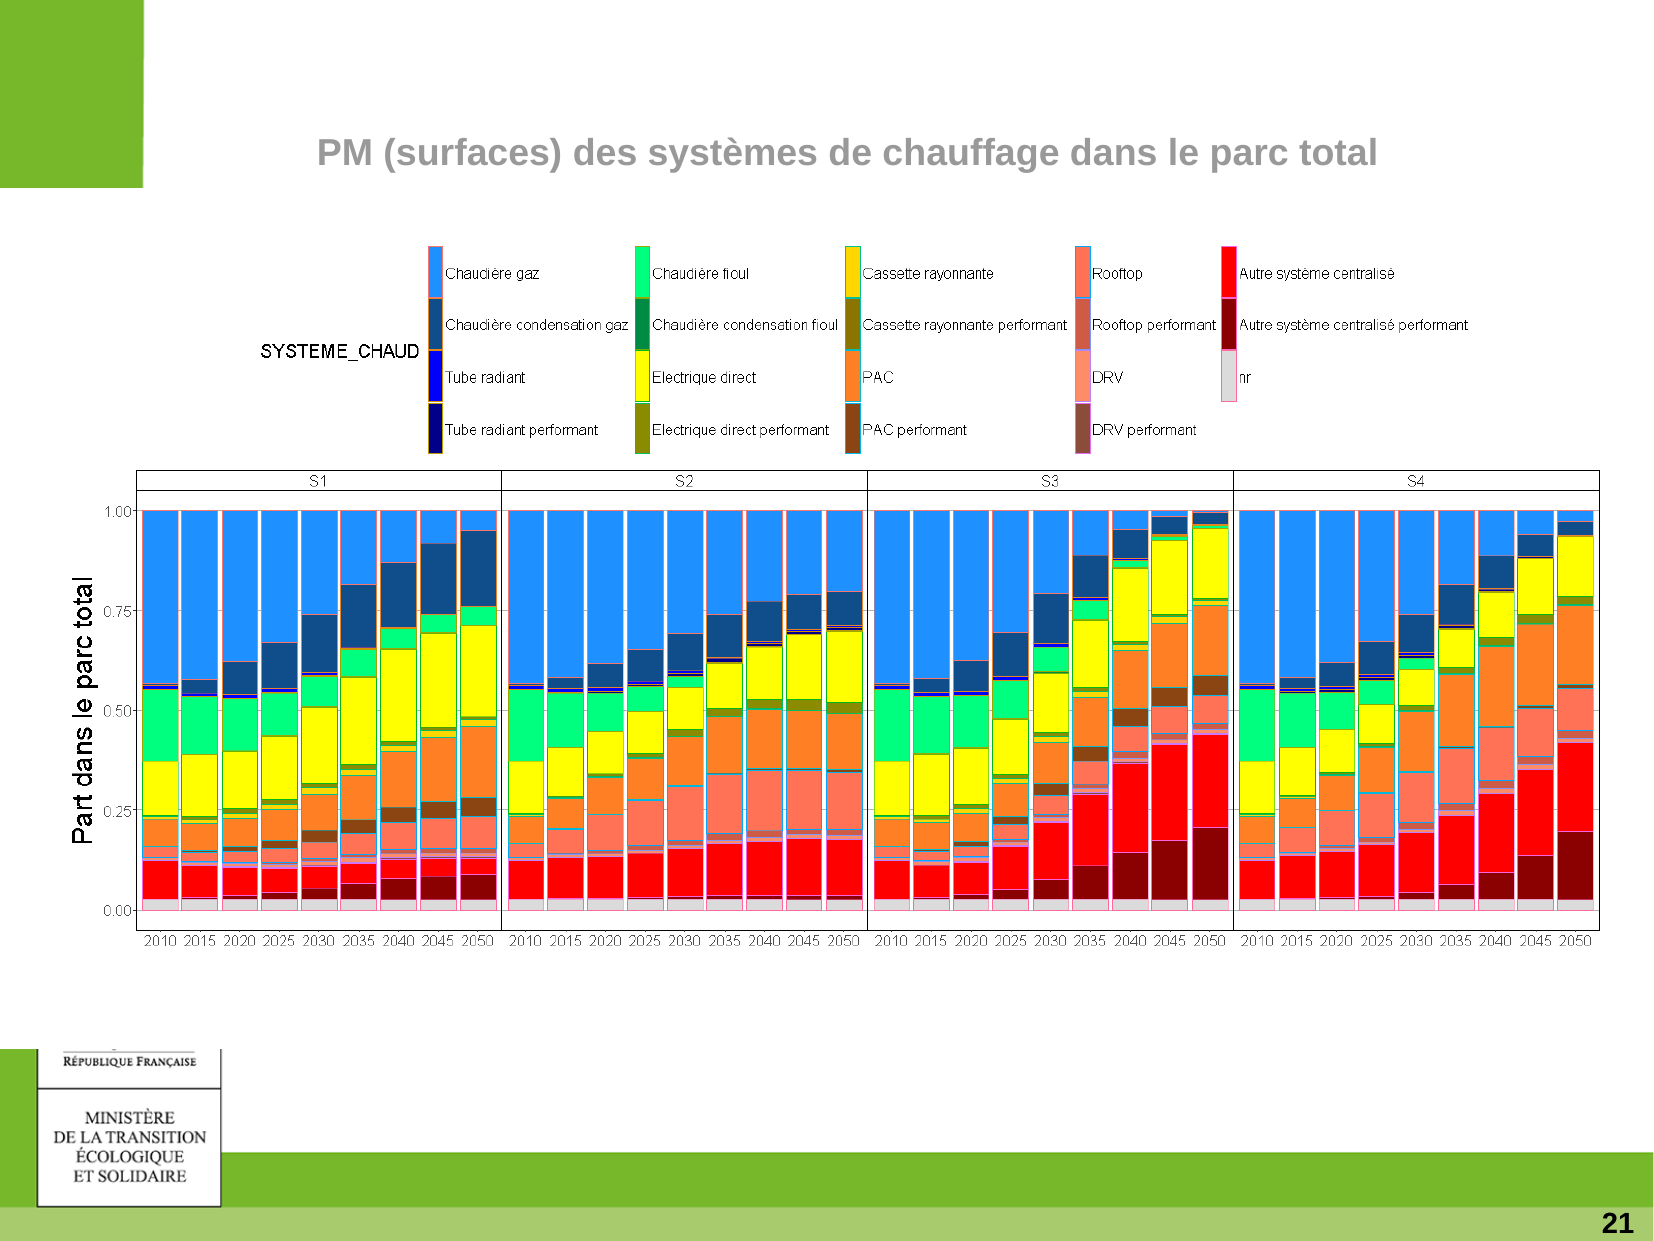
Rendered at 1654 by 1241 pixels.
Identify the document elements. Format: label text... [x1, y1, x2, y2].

picture [0, 0, 1654, 1241]
text_box PM (surfaces) des systèmes de chauffage dans le parc total [284, 124, 1428, 182]
